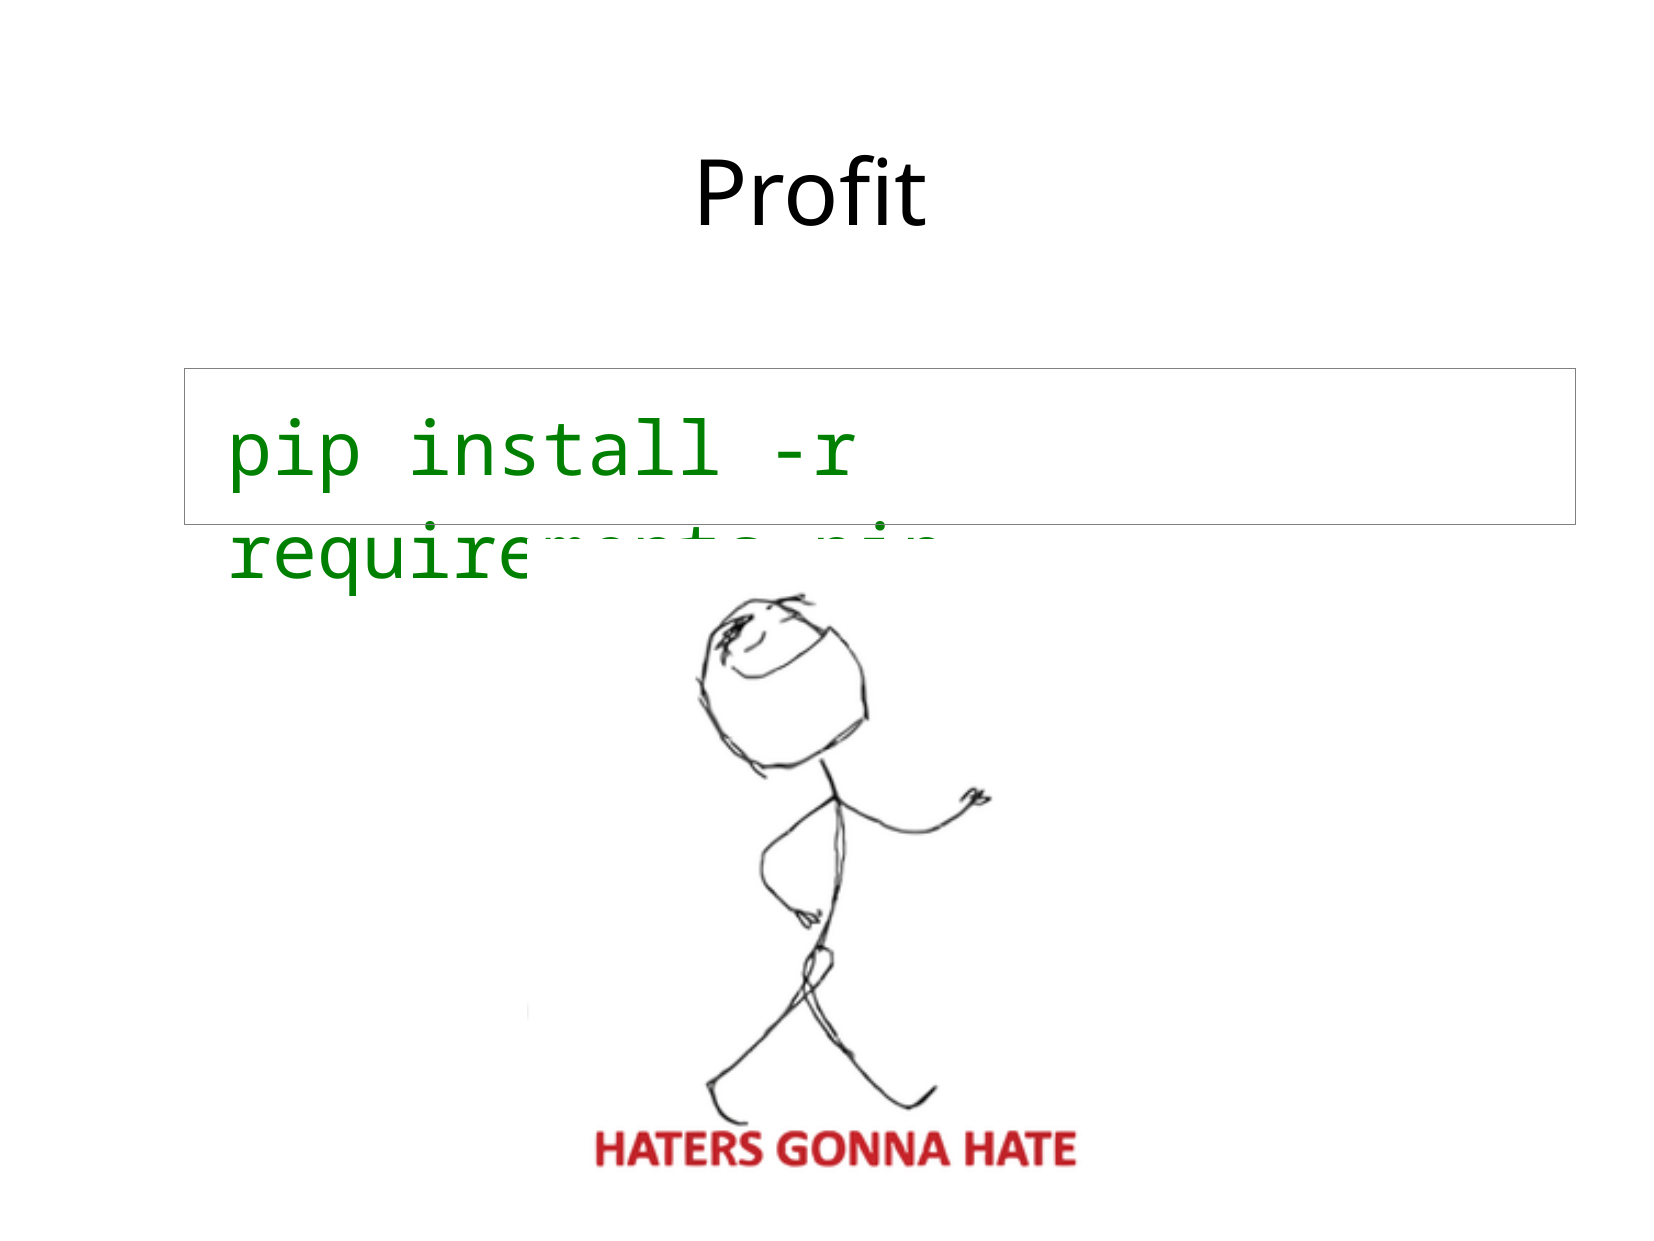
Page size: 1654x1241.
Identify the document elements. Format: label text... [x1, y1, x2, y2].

picture [527, 539, 1111, 1186]
text_box pip install -r requirements.pip [213, 388, 1536, 491]
text_box Profit [677, 120, 991, 247]
